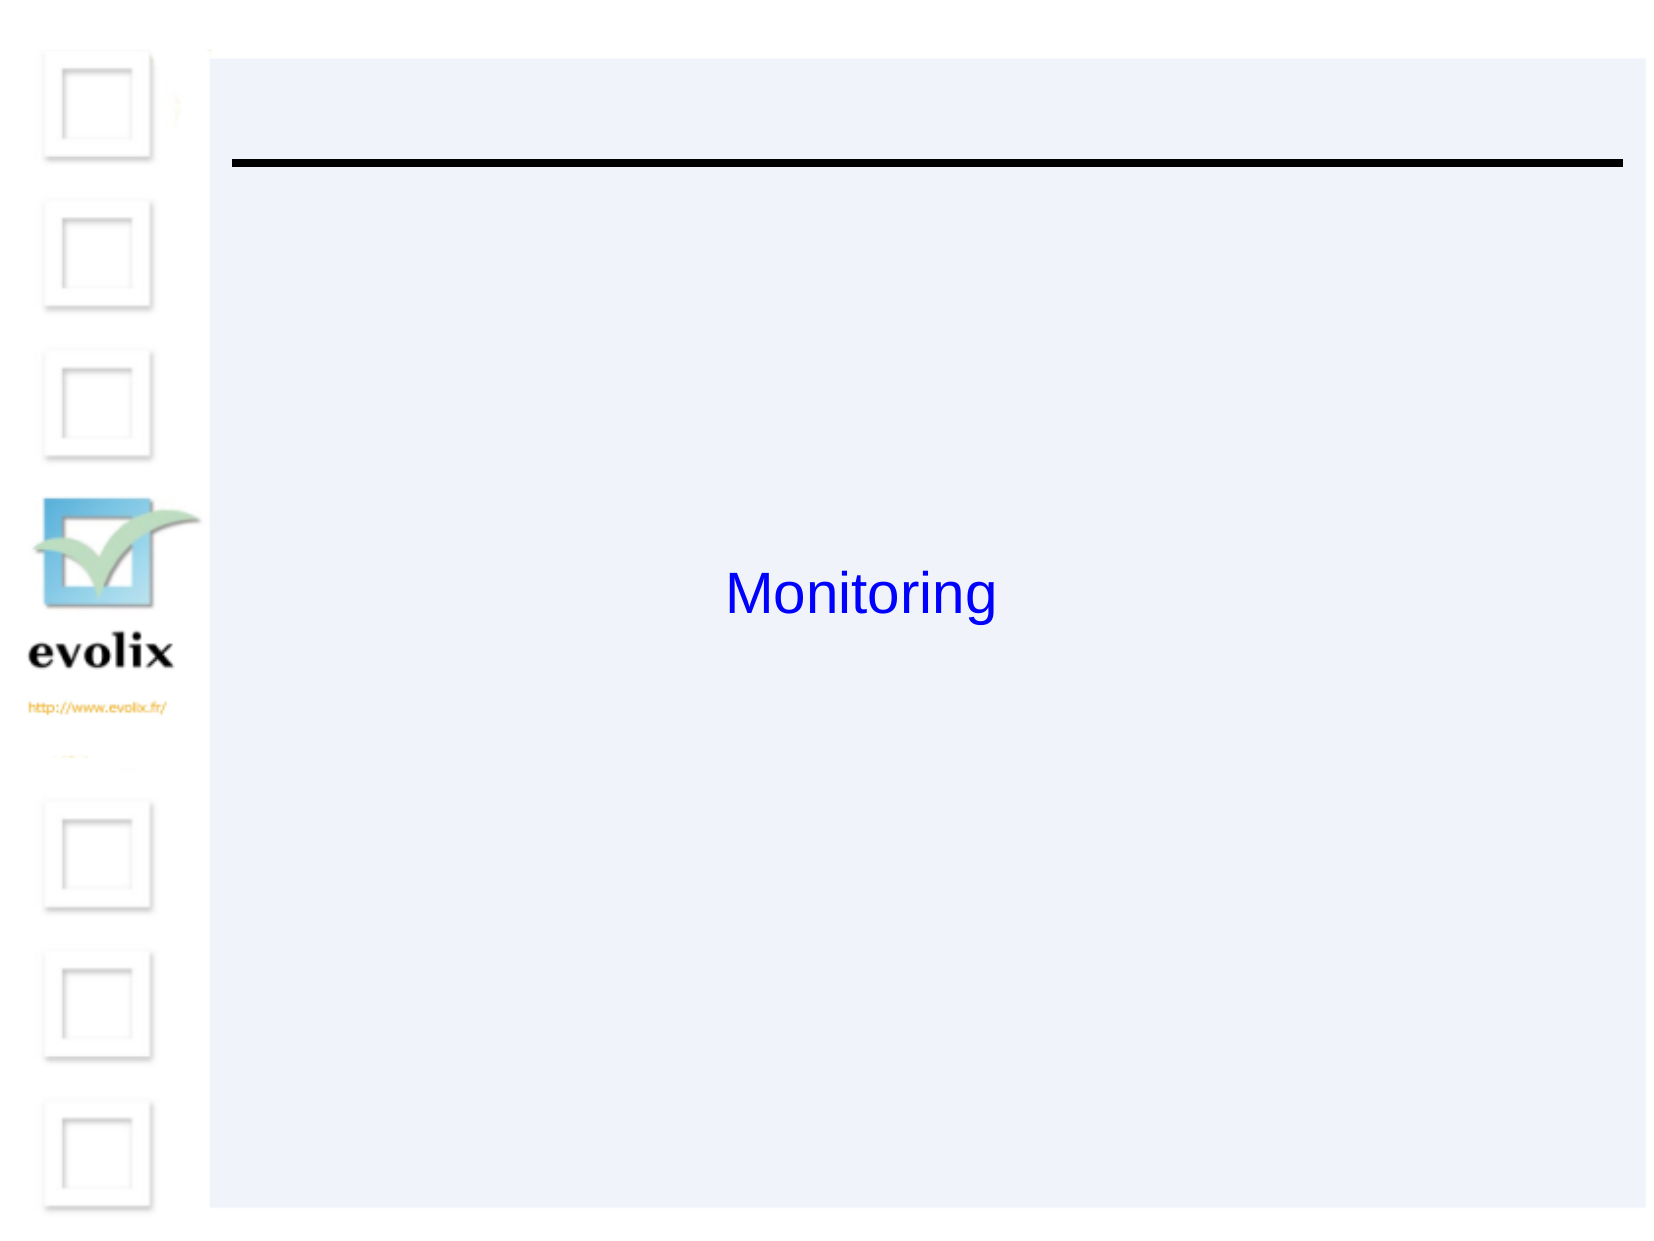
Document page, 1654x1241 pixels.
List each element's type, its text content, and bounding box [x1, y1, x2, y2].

text_box Monitoring [710, 553, 1013, 634]
picture [0, 49, 1654, 1218]
